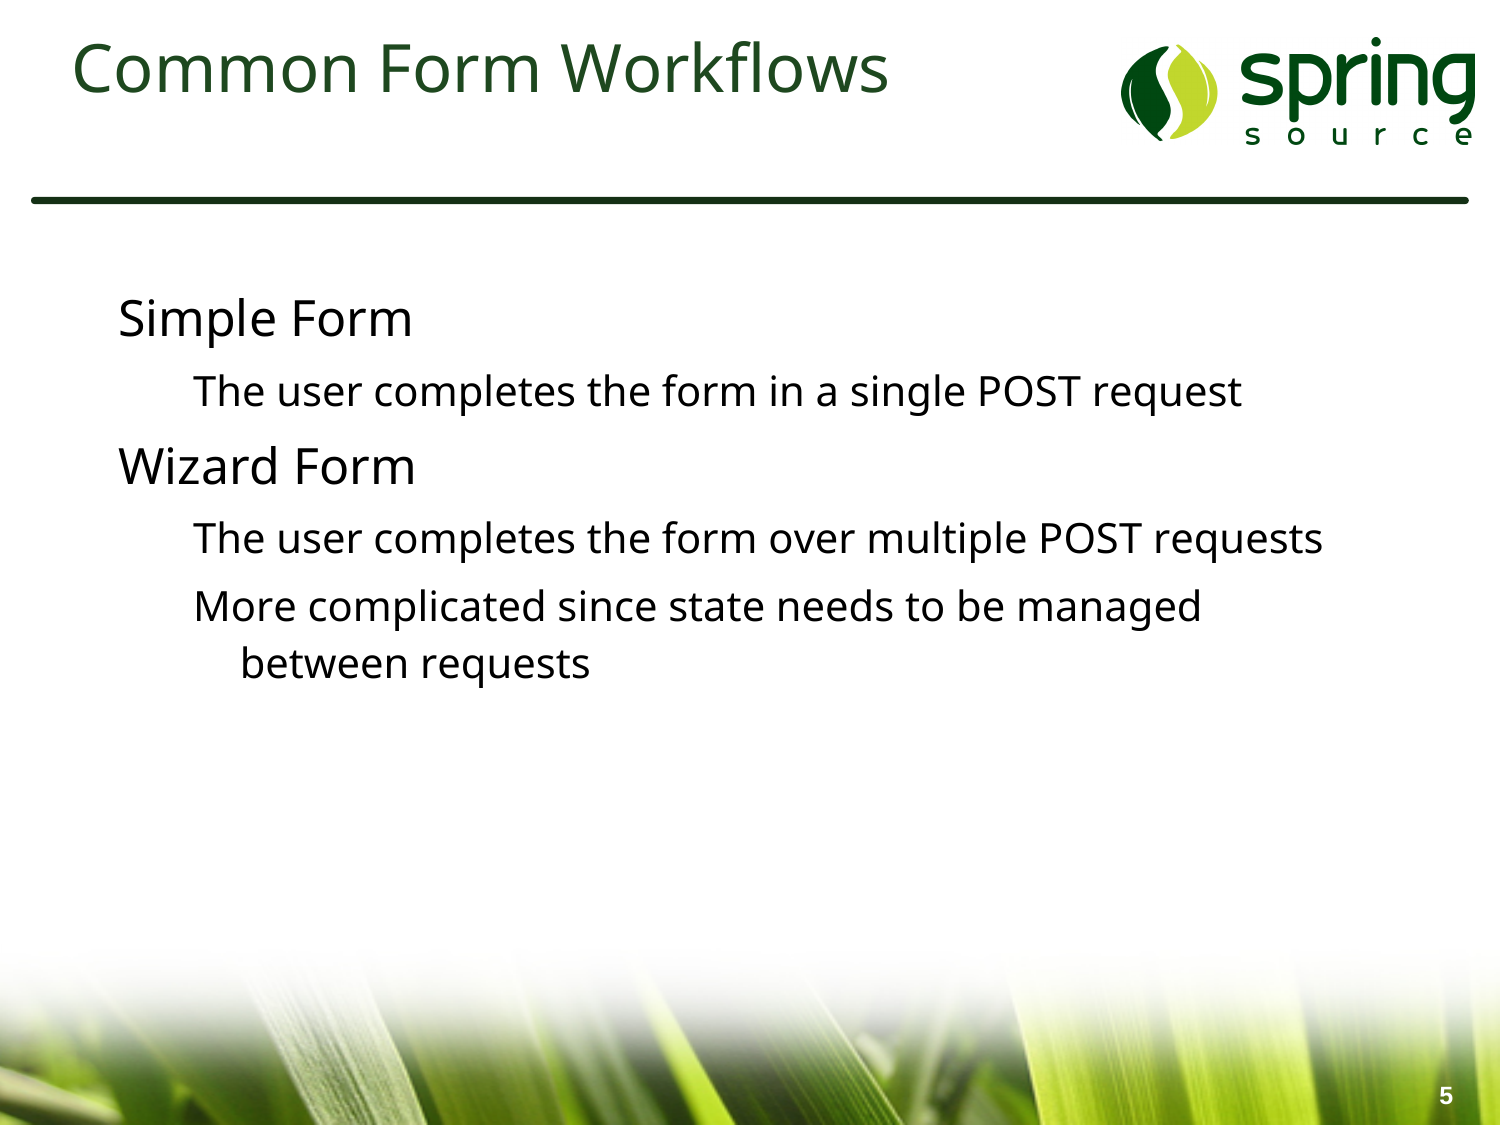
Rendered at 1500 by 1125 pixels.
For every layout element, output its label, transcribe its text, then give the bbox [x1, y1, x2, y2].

picture [1121, 37, 1475, 145]
list Simple Form The user completes the form in a single POST request Wizard Form The user completes the form over multiple POST requests More complicated since state needs to be managed between requests [103, 275, 1394, 938]
picture [0, 944, 1500, 1125]
title Common Form Workflows [56, 13, 1089, 176]
